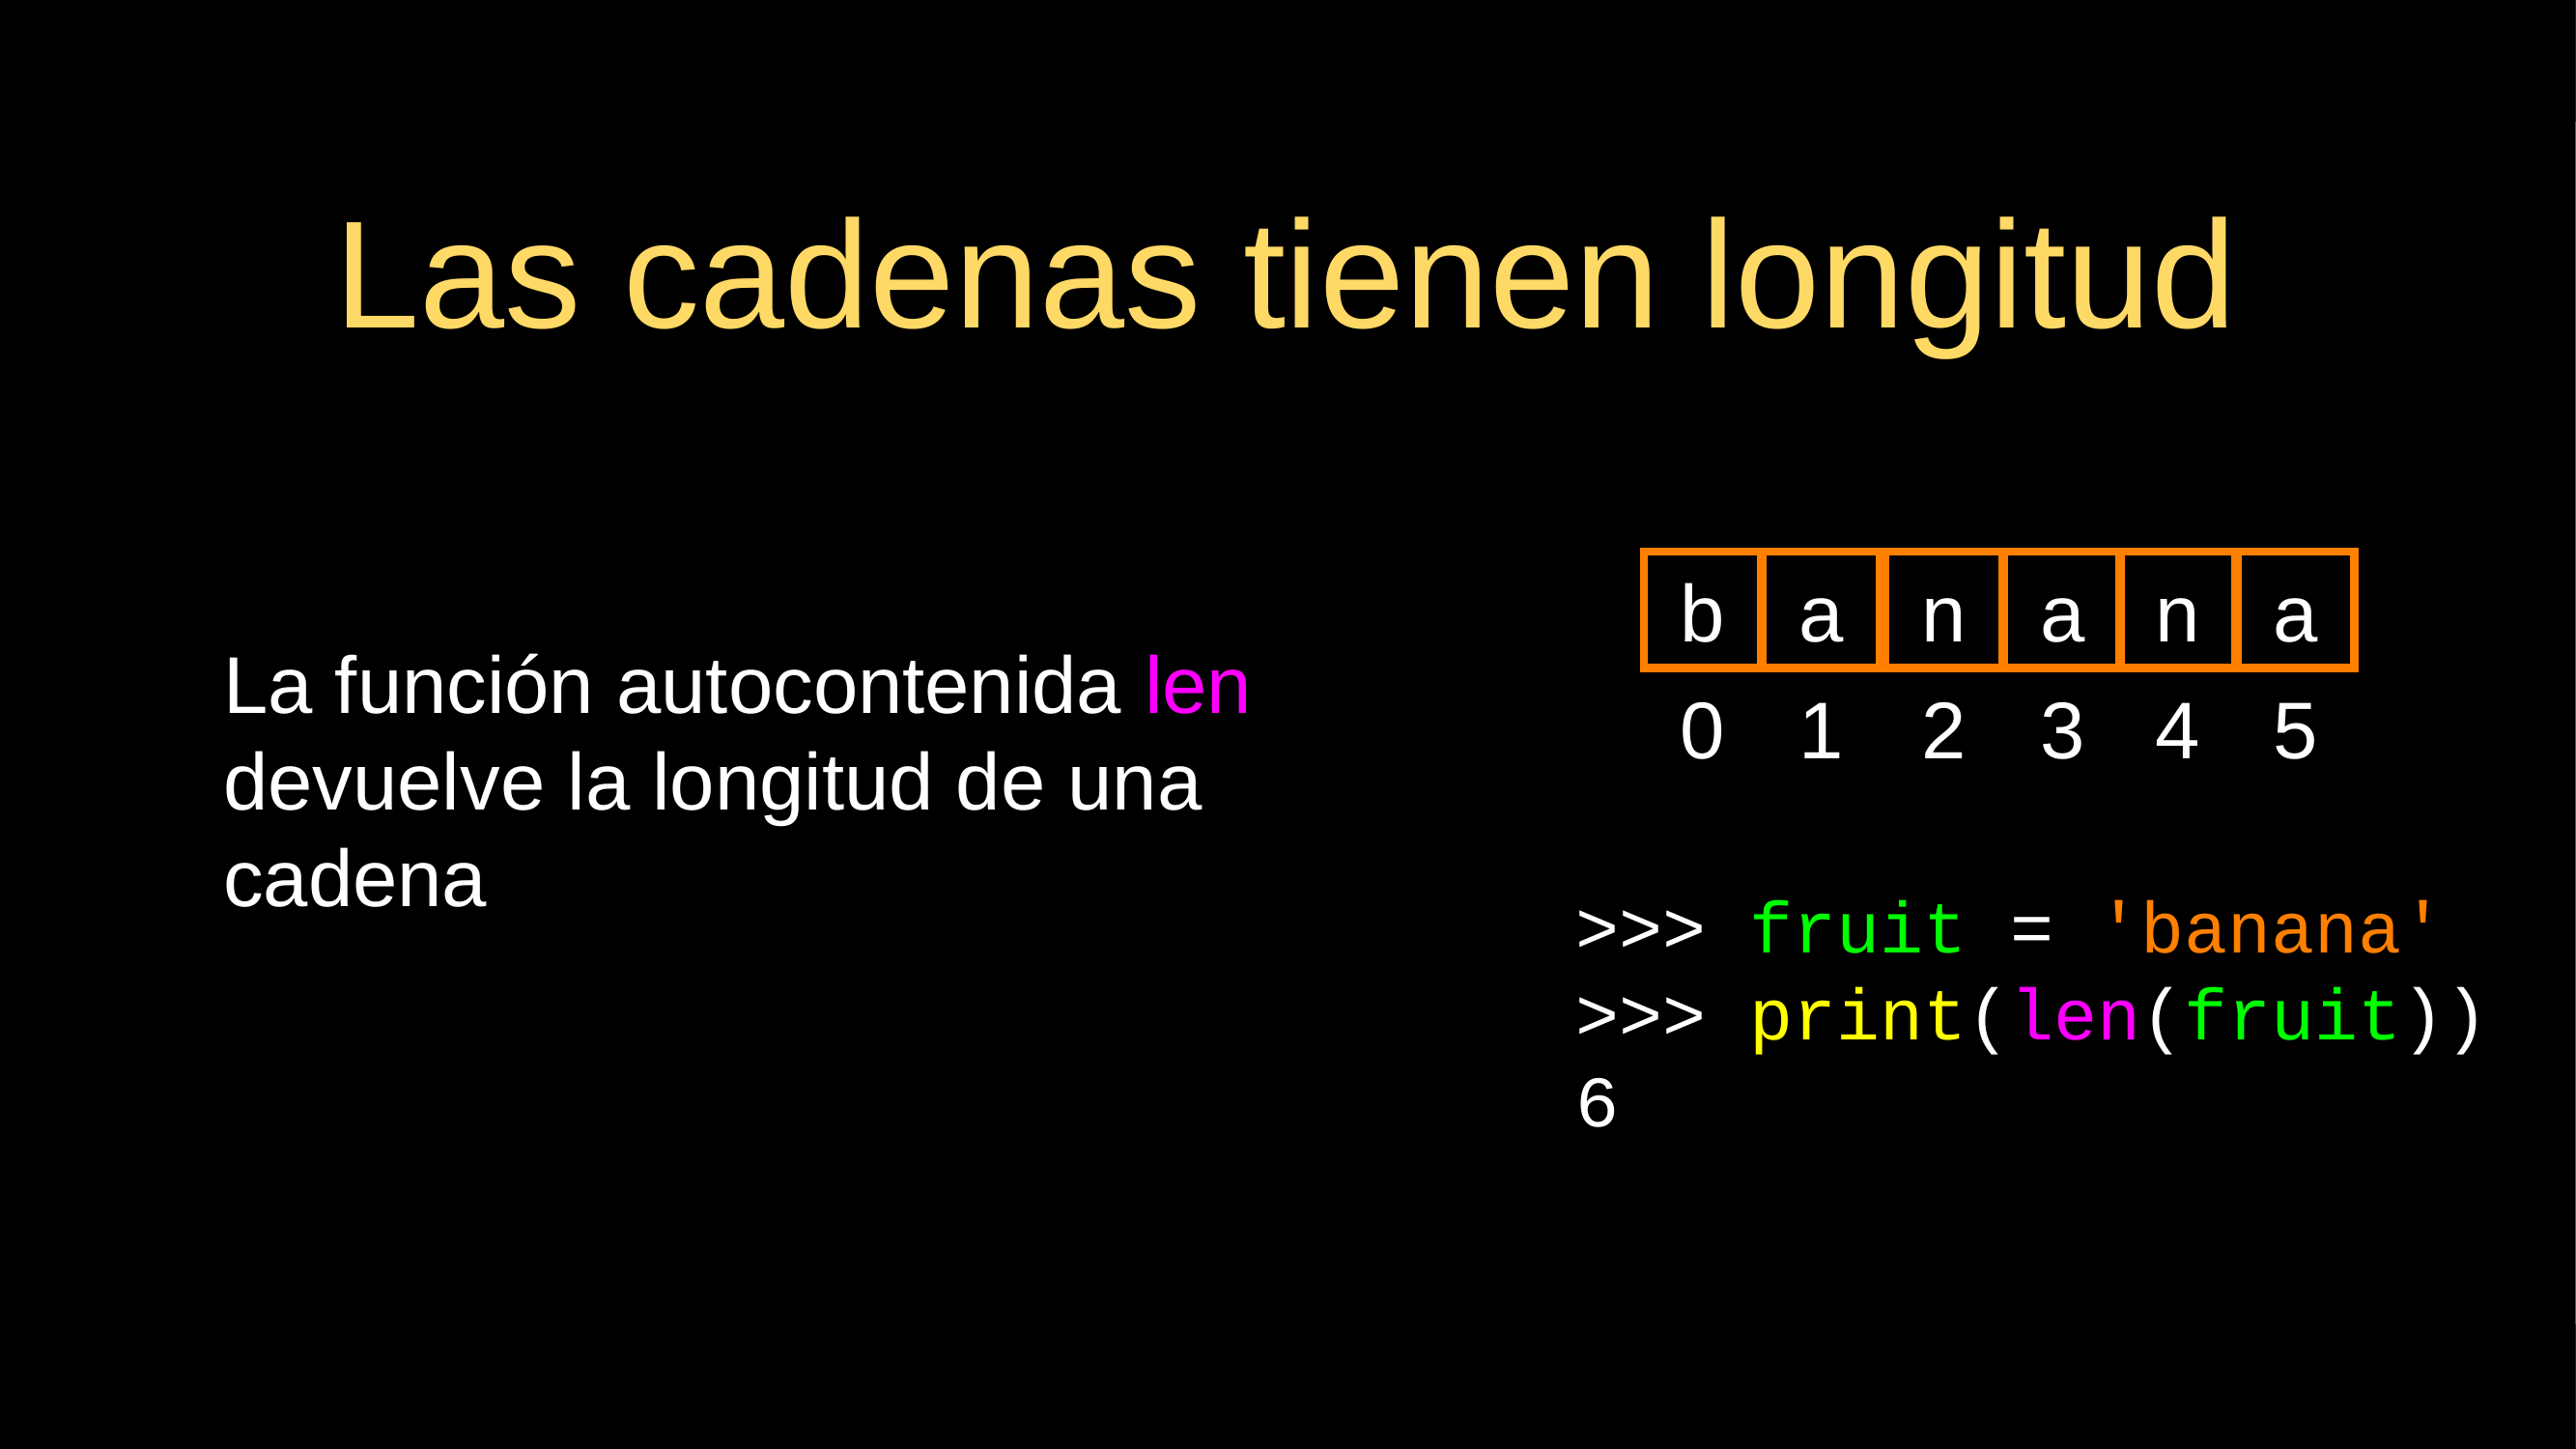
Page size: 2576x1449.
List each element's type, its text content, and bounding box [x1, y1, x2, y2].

text_box 3 [2003, 668, 2118, 785]
text_box n [1885, 551, 2002, 668]
text_box a [2003, 551, 2118, 668]
text_box b [1644, 551, 1761, 668]
text_box 5 [2237, 668, 2355, 785]
text_box n [2118, 551, 2236, 668]
text_box >>> fruit = 'banana' >>> print(len(fruit)) 6 [1575, 879, 2576, 1143]
list La función autocontenida len devuelve la longitud de una cadena [183, 412, 1354, 1143]
text_box a [2237, 551, 2355, 668]
text_box 1 [1762, 668, 1880, 785]
text_box a [1762, 551, 1880, 668]
title Las cadenas tienen longitud [183, 131, 2391, 403]
text_box 0 [1644, 668, 1761, 785]
text_box 4 [2118, 668, 2236, 785]
text_box 2 [1885, 668, 2002, 785]
